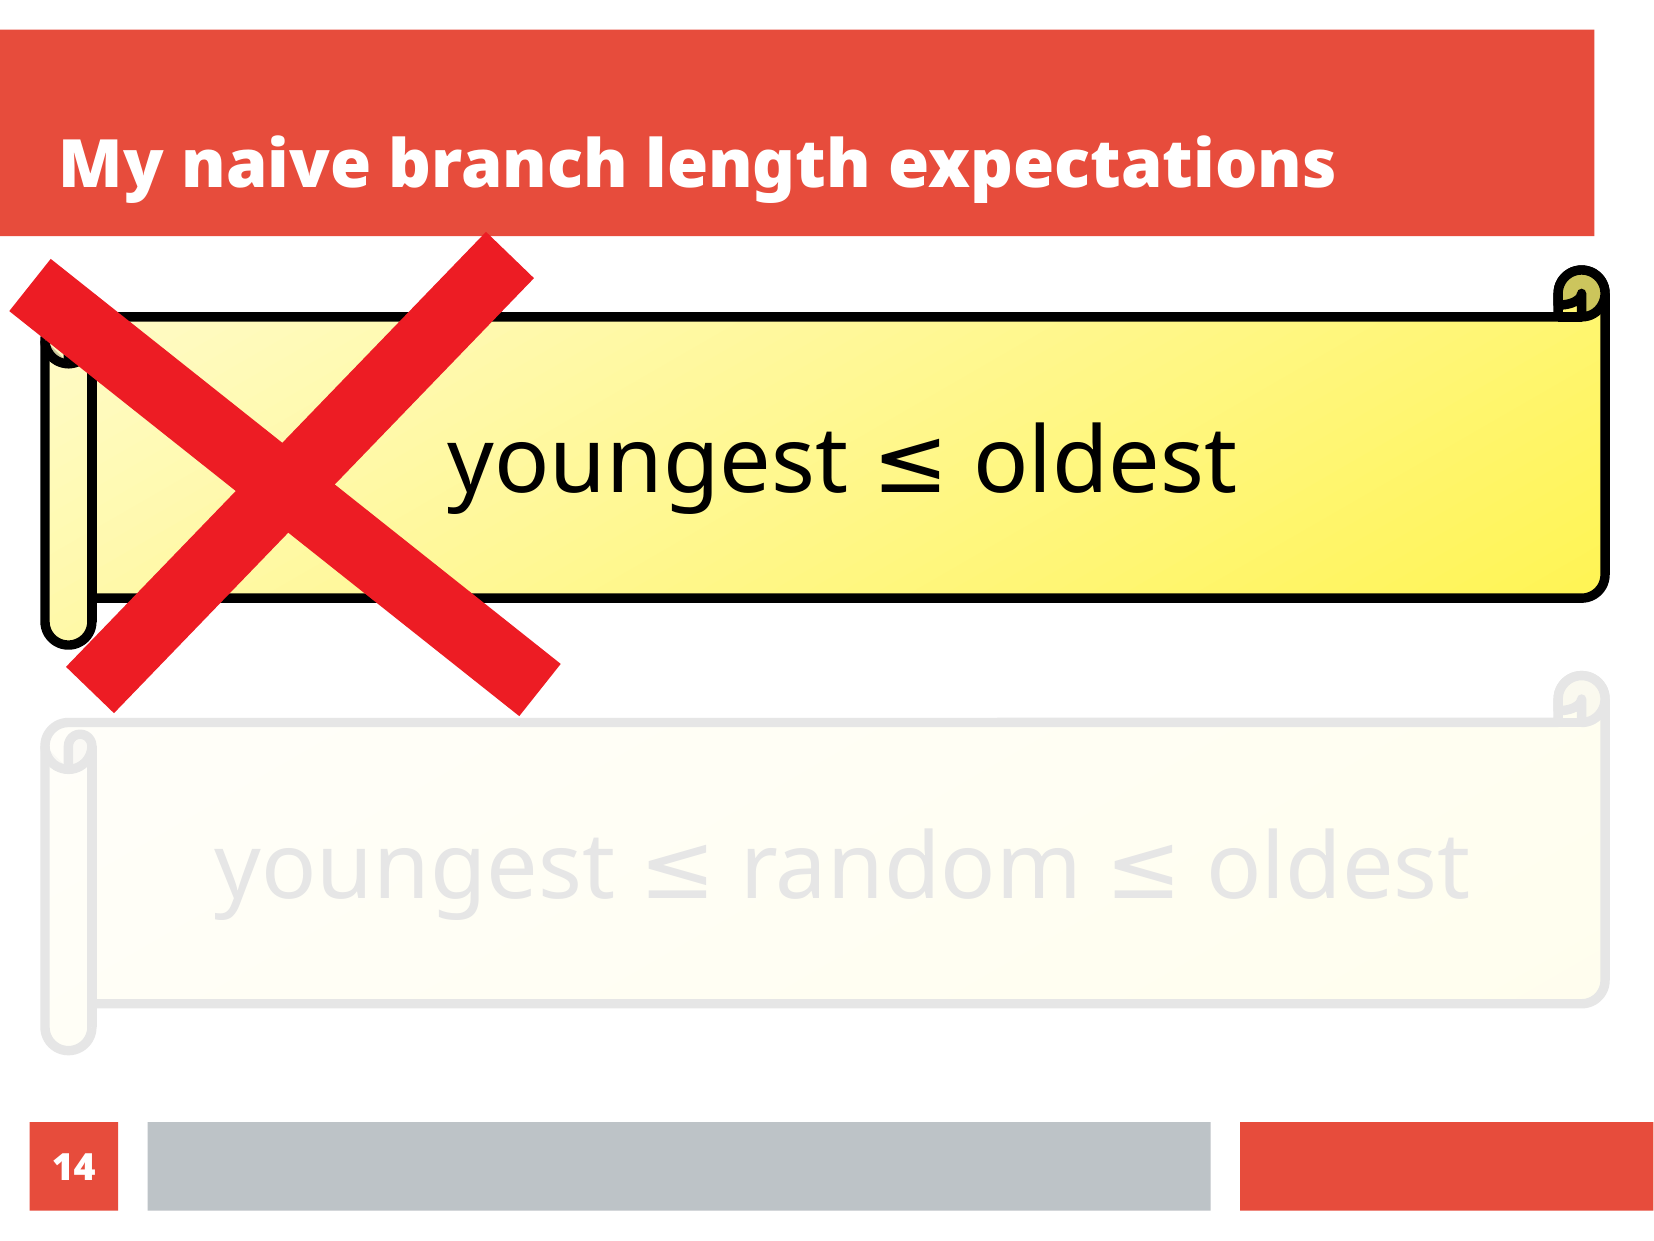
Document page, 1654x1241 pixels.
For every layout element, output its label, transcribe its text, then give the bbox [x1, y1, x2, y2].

title My naive branch length expectations [59, 59, 1595, 207]
text_box youngest ≤ oldest [124, 316, 403, 442]
text_box youngest ≤ oldest [226, 534, 370, 599]
text_box [15, 660, 1636, 1096]
text_box youngest ≤ oldest [92, 378, 234, 599]
text_box youngest ≤ oldest [45, 348, 92, 646]
text_box youngest ≤ oldest [336, 295, 1606, 599]
